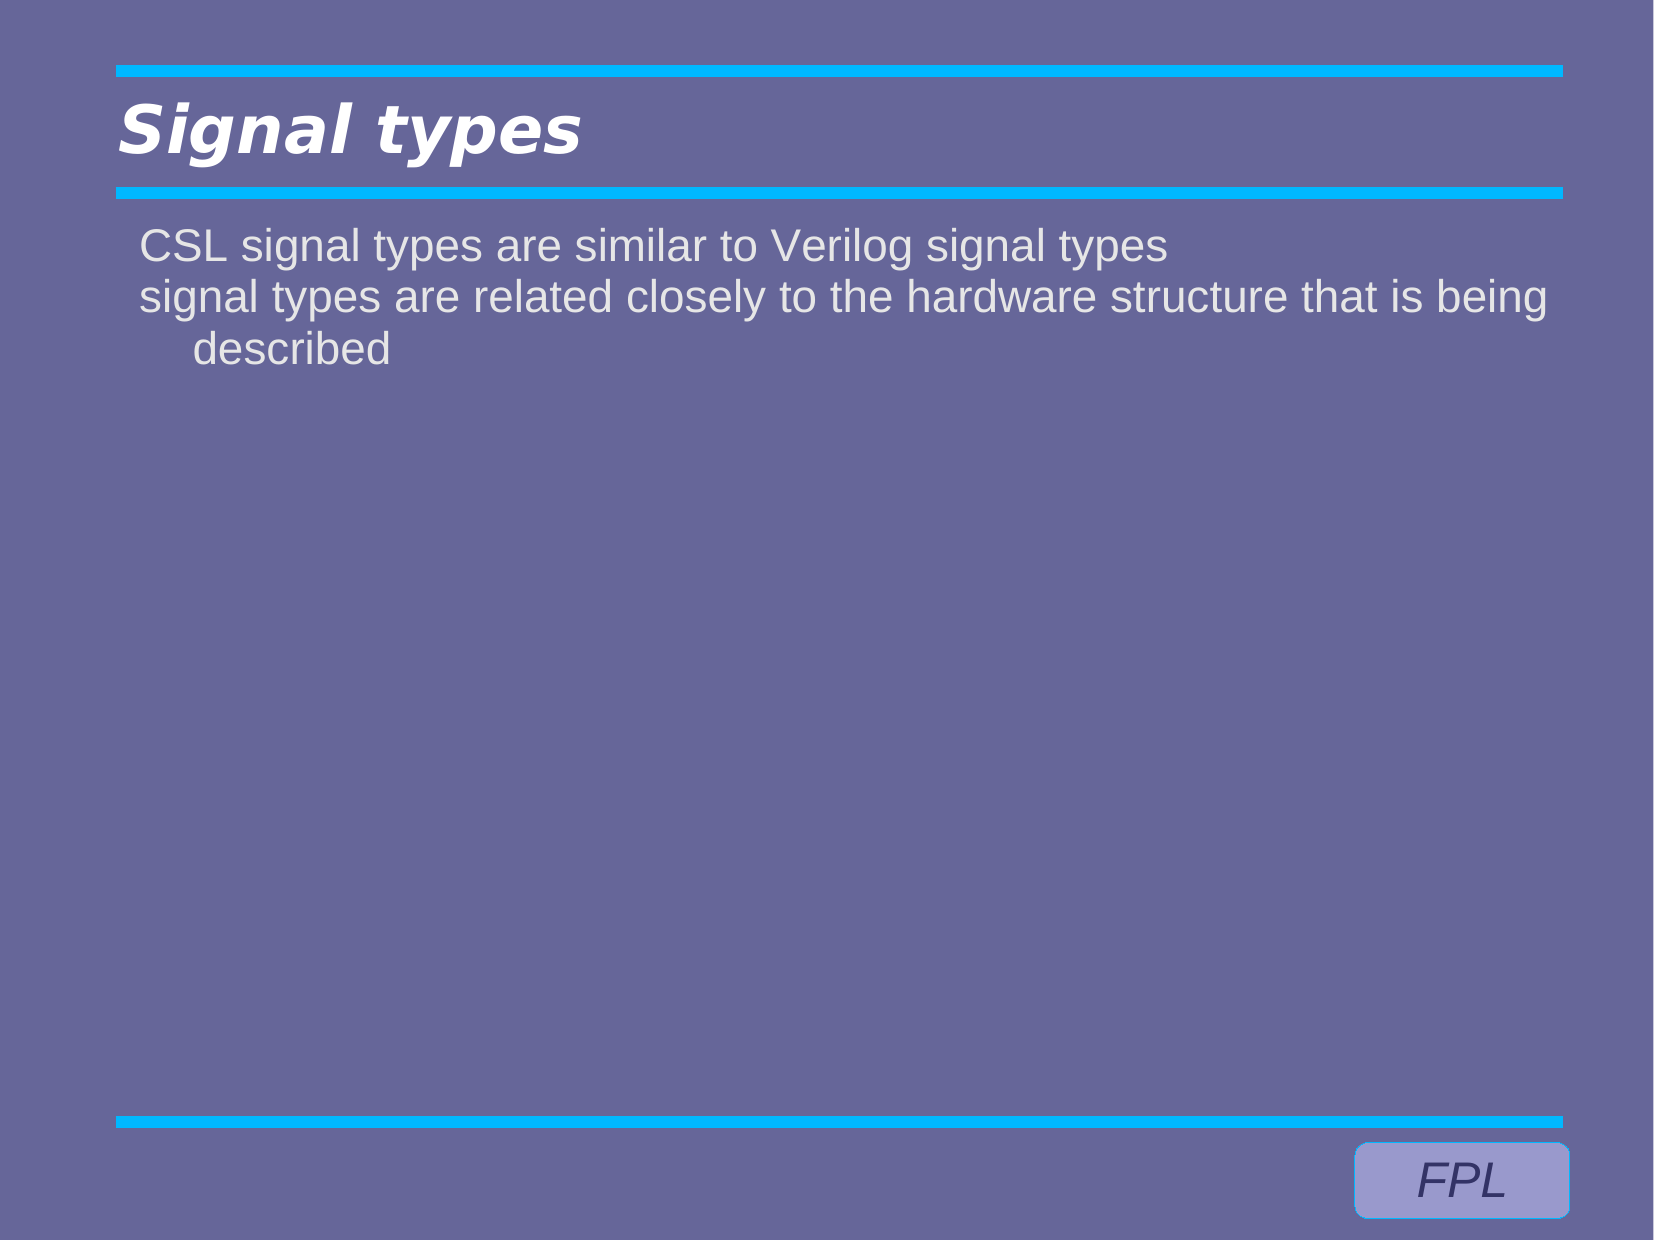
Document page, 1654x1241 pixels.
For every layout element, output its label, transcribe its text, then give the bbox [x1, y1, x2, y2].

title Signal types [118, 41, 1531, 219]
list CSL signal types are similar to Verilog signal types signal types are related closely to the hardware structure that is being described [121, 220, 1561, 1133]
